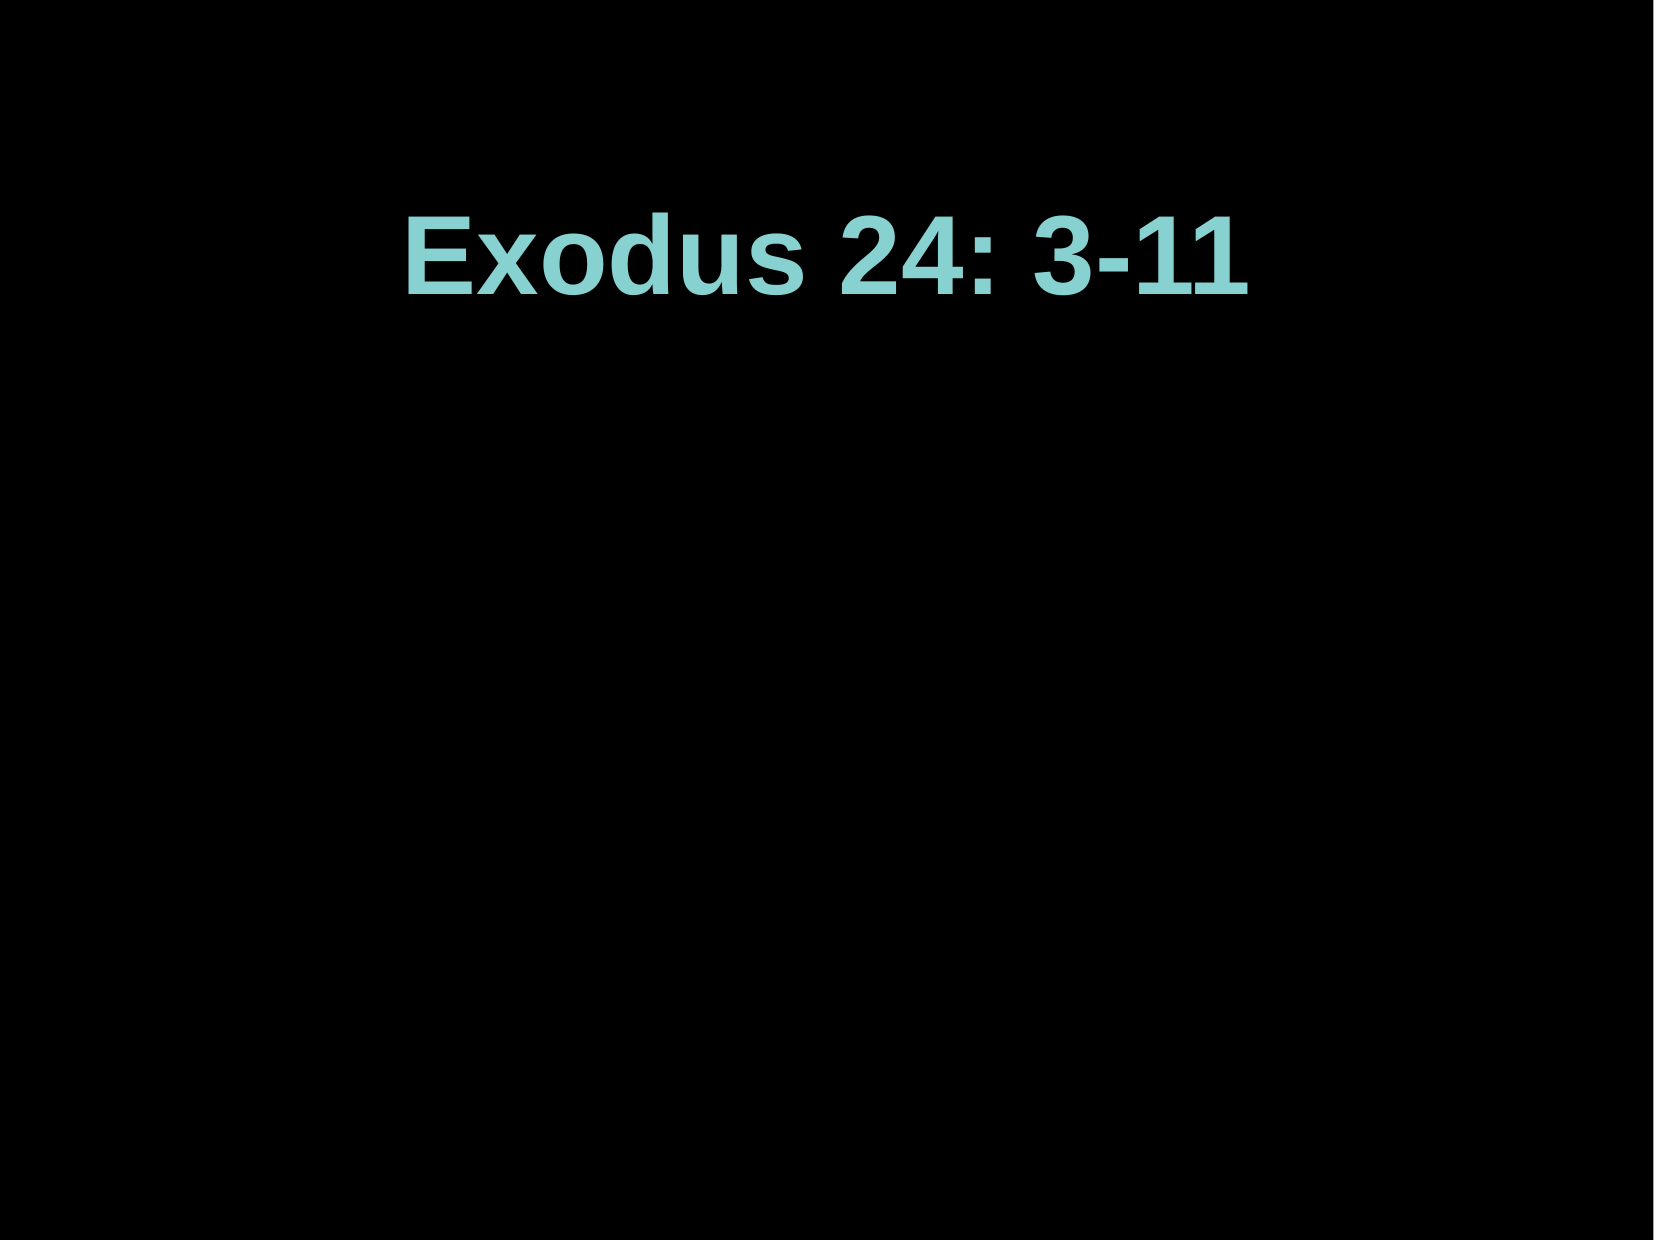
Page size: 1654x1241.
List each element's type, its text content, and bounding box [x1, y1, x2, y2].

text_box Exodus 24: 3-11 [55, 59, 1599, 1179]
